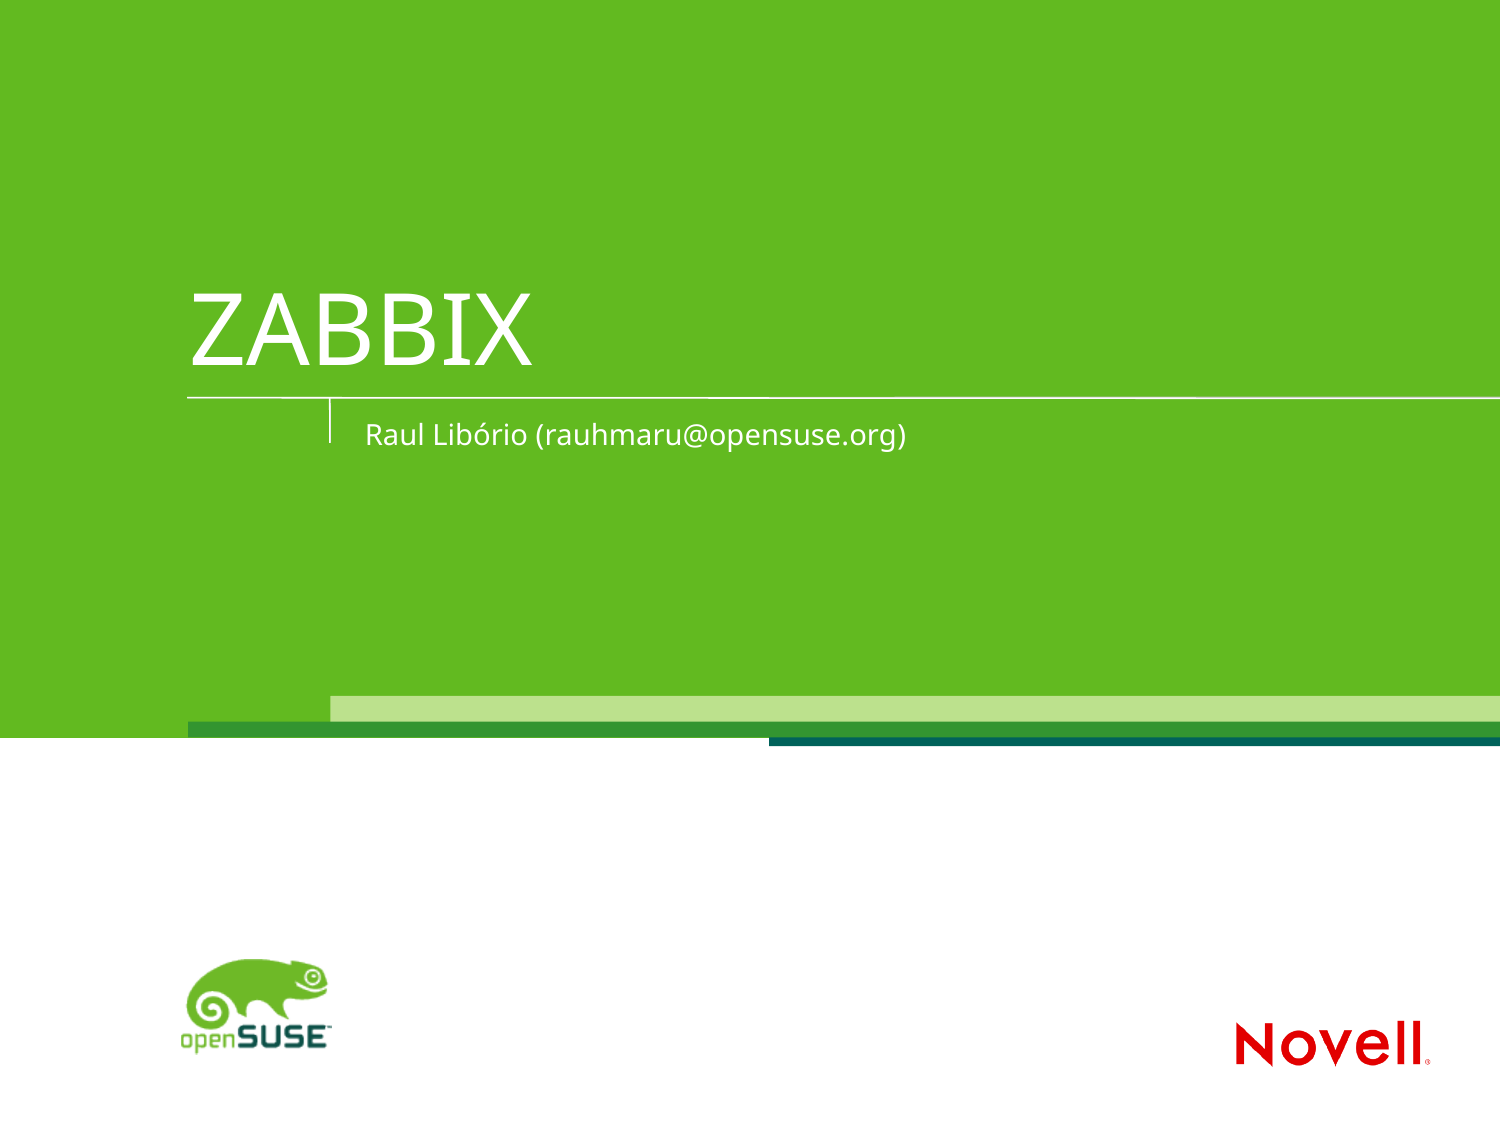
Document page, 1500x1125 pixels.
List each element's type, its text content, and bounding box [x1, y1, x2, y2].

title ZABBIX [174, 137, 1388, 388]
picture [1227, 1013, 1438, 1074]
subtitle Raul Libório (rauhmaru@opensuse.org) [350, 414, 1150, 525]
picture [181, 959, 332, 1055]
